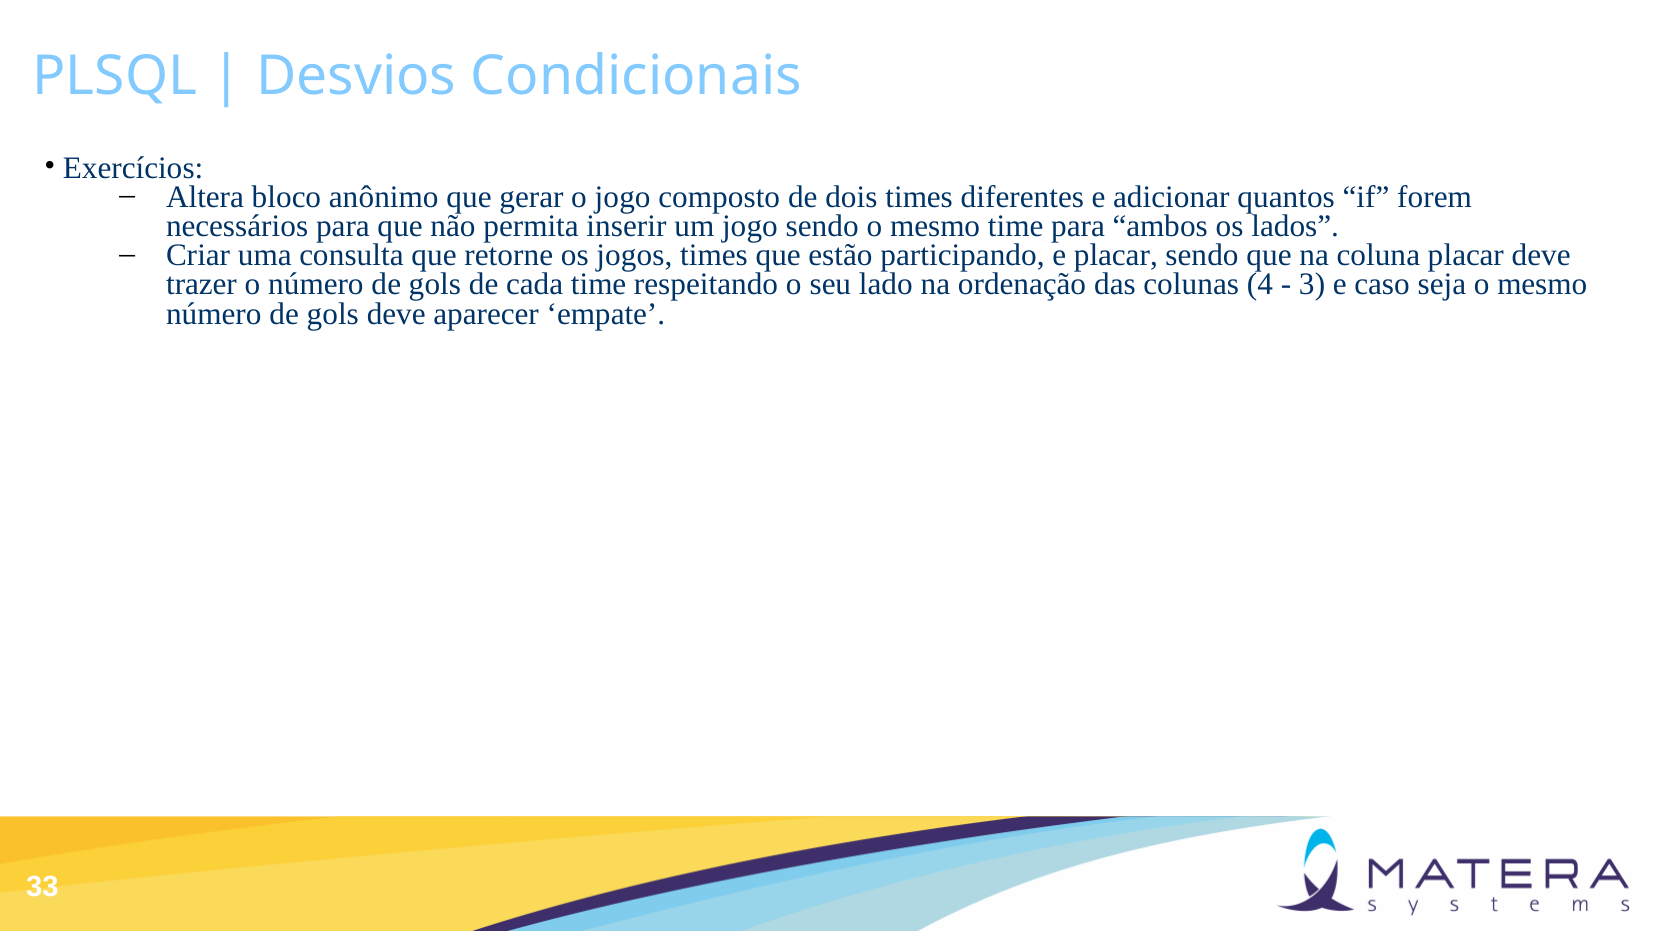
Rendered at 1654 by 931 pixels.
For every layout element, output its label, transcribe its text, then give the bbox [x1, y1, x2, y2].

picture [0, 816, 1652, 931]
title PLSQL | Desvios Condicionais [32, 24, 1628, 137]
text_box Exercícios: Altera bloco anônimo que gerar o jogo composto de dois times diferentes e adicionar quantos “if” forem necessários para que não permita inserir um jogo sendo o mesmo time para “ambos os lados”. Criar uma consulta que retorne os jogos, times que estão participando, e placar, sendo que na coluna placar deve trazer o número de gols de cada time respeitando o seu lado na ordenação das colunas (4 - 3) e caso seja o mesmo número de gols deve aparecer ‘empate’. [29, 147, 1625, 346]
